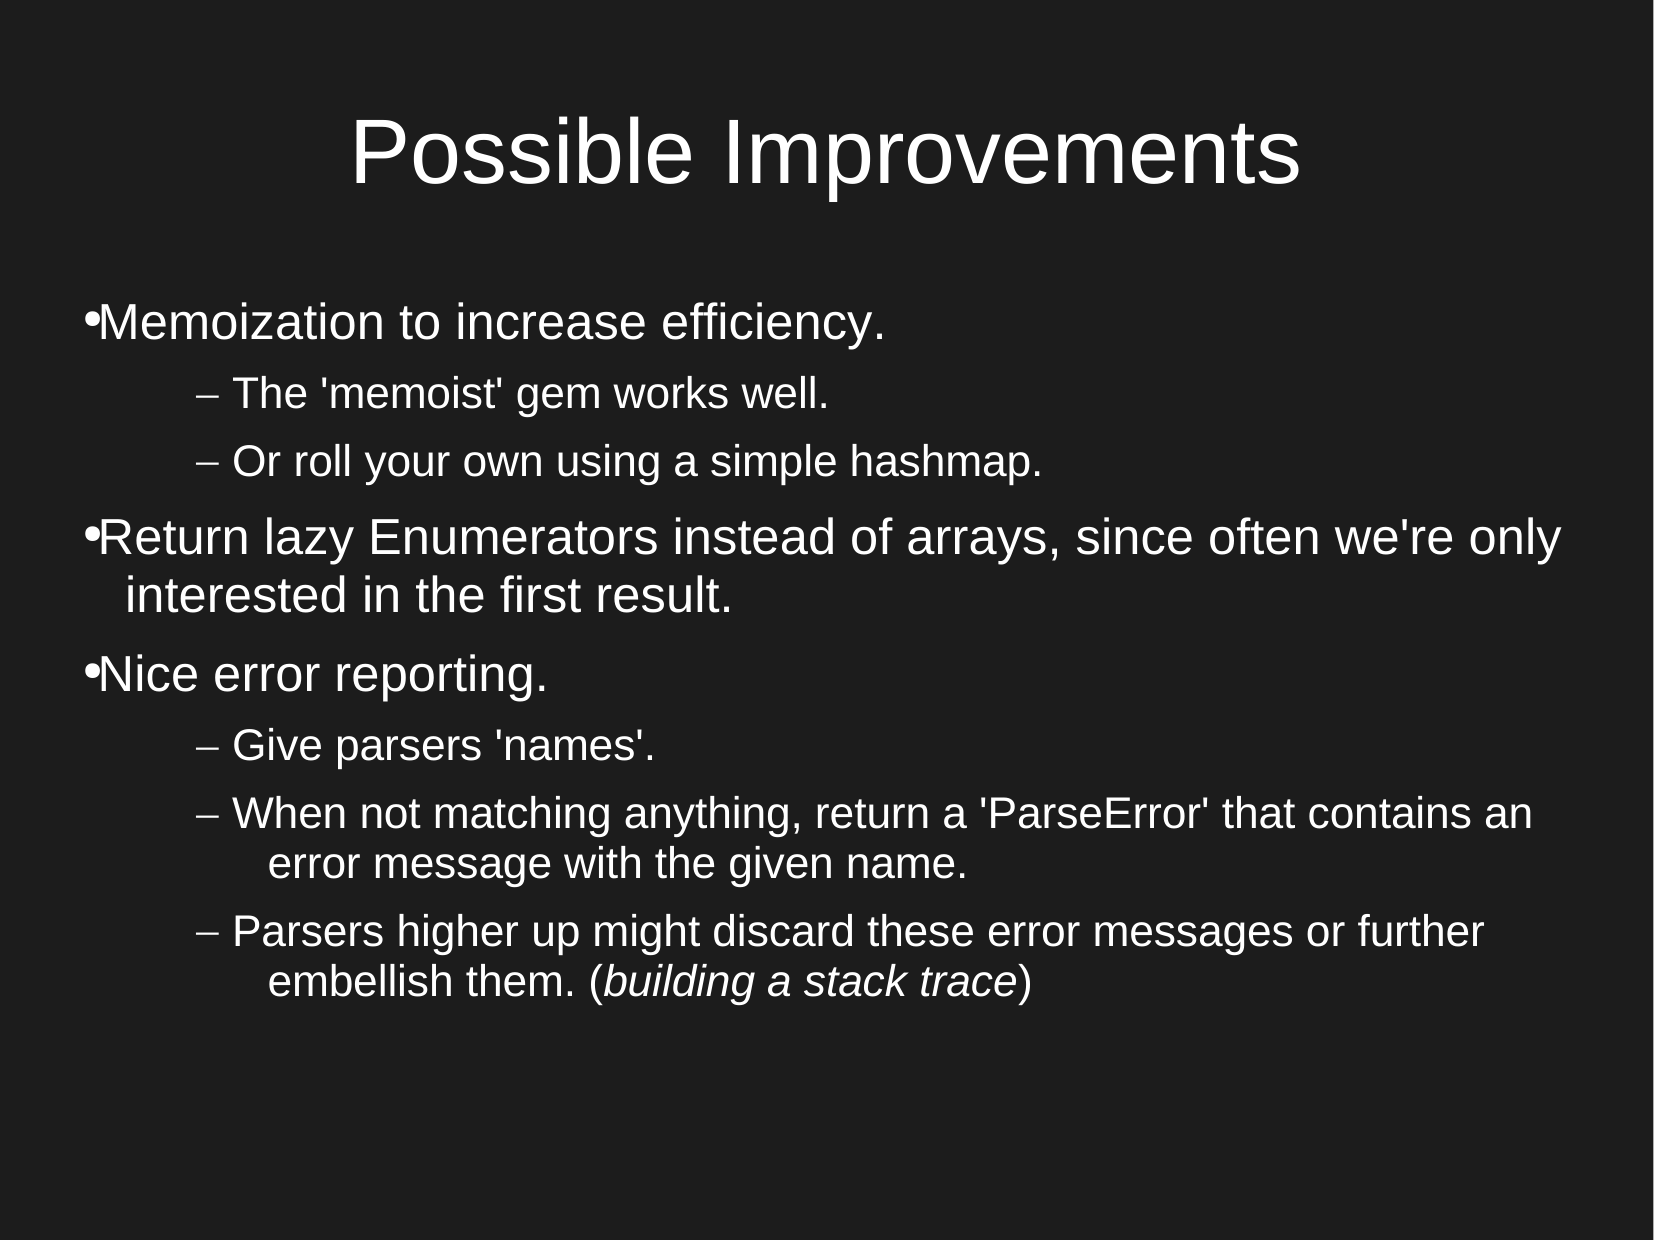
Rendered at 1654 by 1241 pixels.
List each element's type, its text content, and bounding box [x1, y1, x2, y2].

list Memoization to increase efficiency. The 'memoist' gem works well. Or roll your own using a simple hashmap. Return lazy Enumerators instead of arrays, since often we're only interested in the first result. Nice error reporting. Give parsers 'names'. When not matching anything, return a 'ParseError' that contains an error message with the given name. Parsers higher up might discard these error messages or further embellish them. (building a stack trace) [82, 290, 1571, 1009]
title Possible Improvements [82, 49, 1571, 256]
